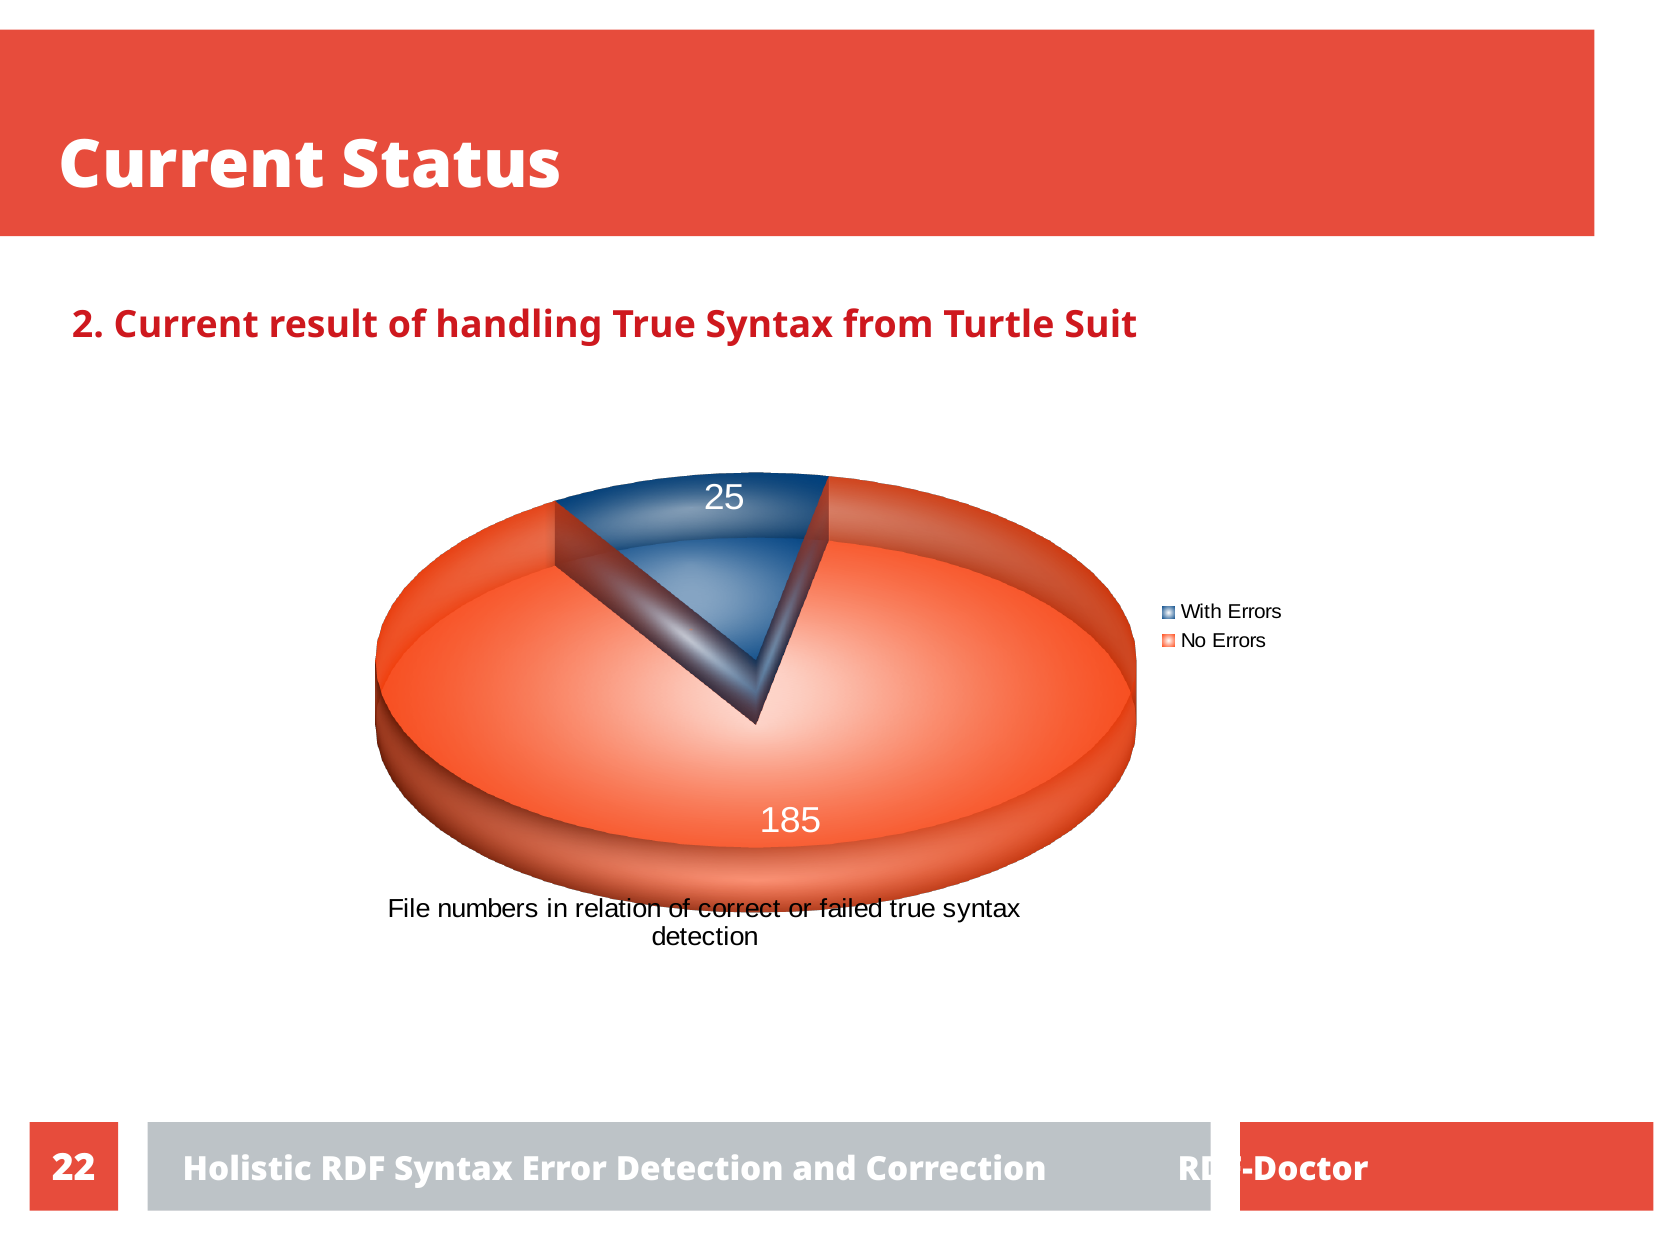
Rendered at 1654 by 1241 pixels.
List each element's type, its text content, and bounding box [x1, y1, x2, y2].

text_box 2. Current result of handling True Syntax from Turtle Suit [57, 289, 1264, 400]
chart [356, 317, 1302, 960]
text_box Holistic RDF Syntax Error Detection and Correction RDF-Doctor [182, 1137, 1638, 1191]
title Current Status [59, 59, 1595, 207]
